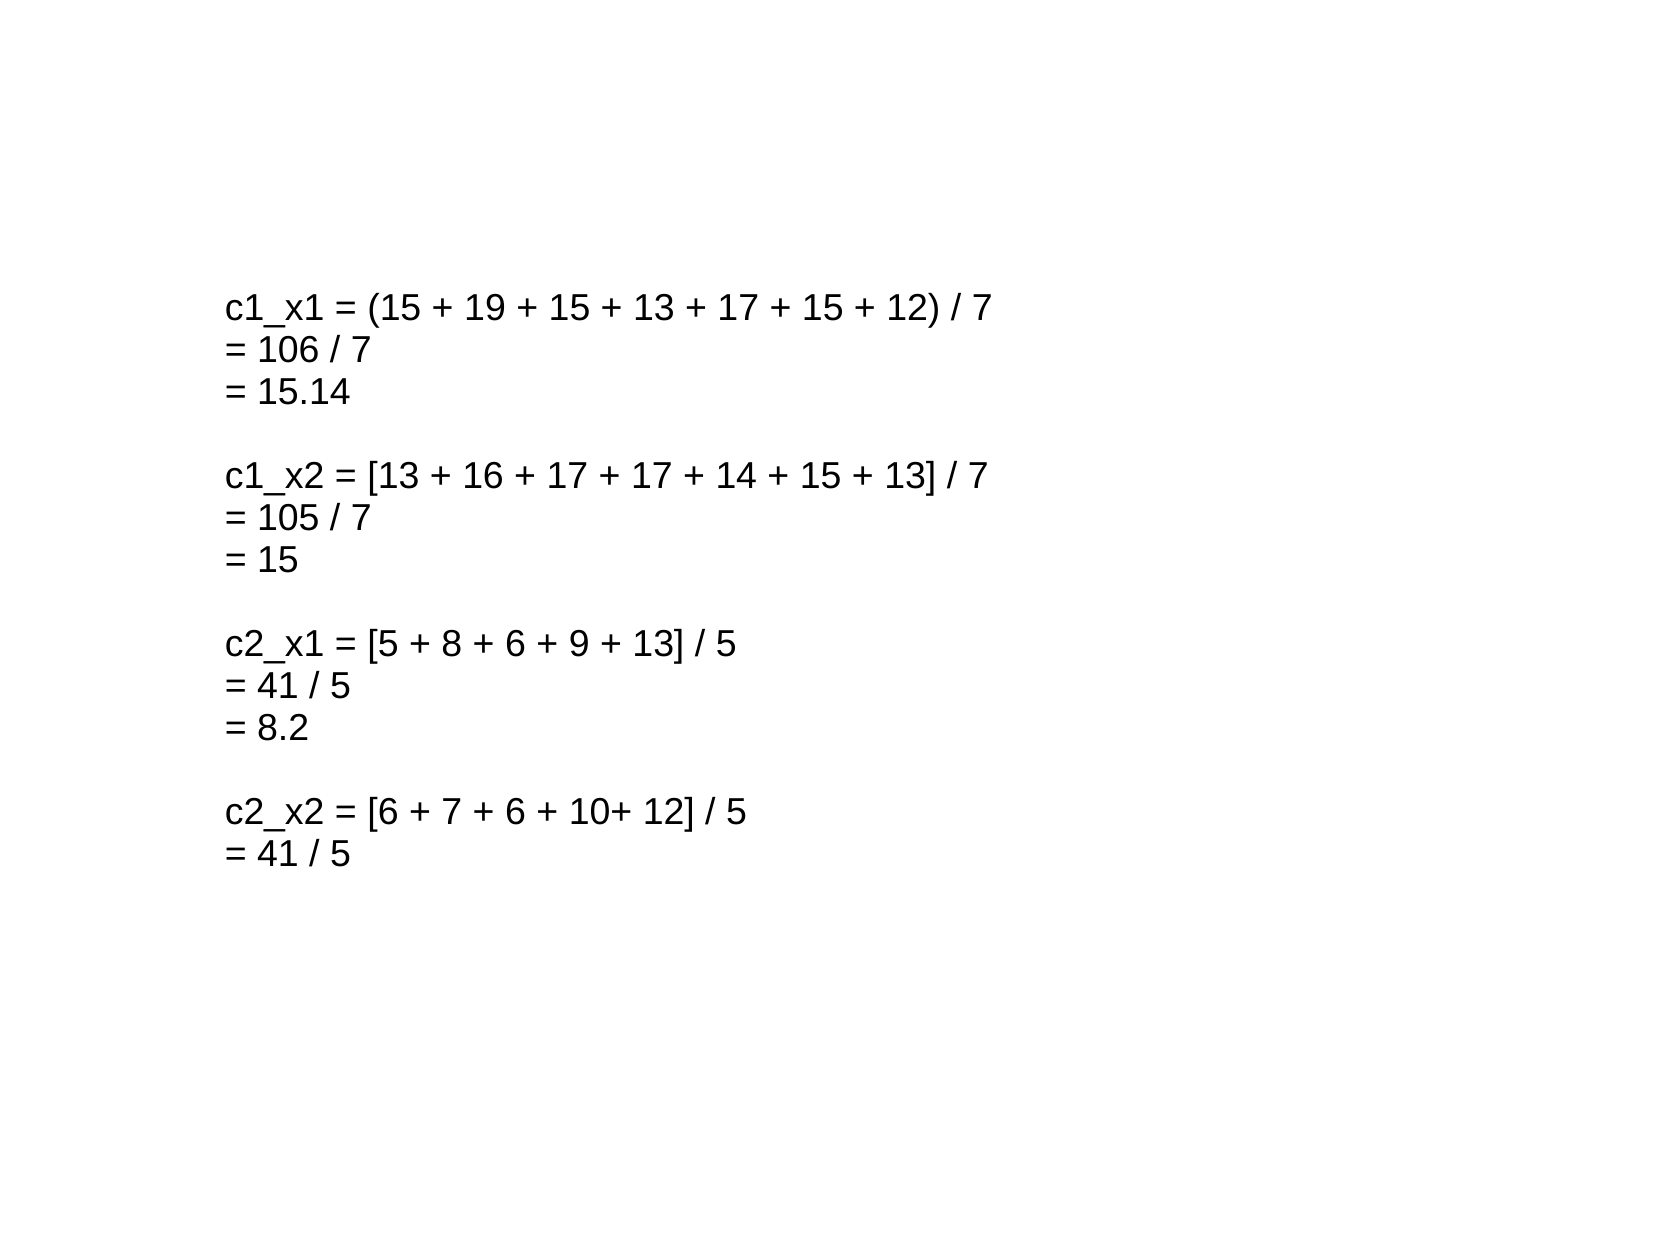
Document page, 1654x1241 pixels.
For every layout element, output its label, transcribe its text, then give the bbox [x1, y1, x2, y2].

subtitle [82, 45, 1571, 1109]
text_box c1_x1 = (15 + 19 + 15 + 13 + 17 + 15 + 12) / 7 = 106 / 7 = 15.14 c1_x2 = [13 + 16 + 17 + 17 + 14 + 15 + 13] / 7 = 105 / 7 = 15 c2_x1 = [5 + 8 + 6 + 9 + 13] / 5 = 41 / 5 = 8.2 c2_x2 = [6 + 7 + 6 + 10+ 12] / 5 = 41 / 5 [210, 195, 1531, 1051]
